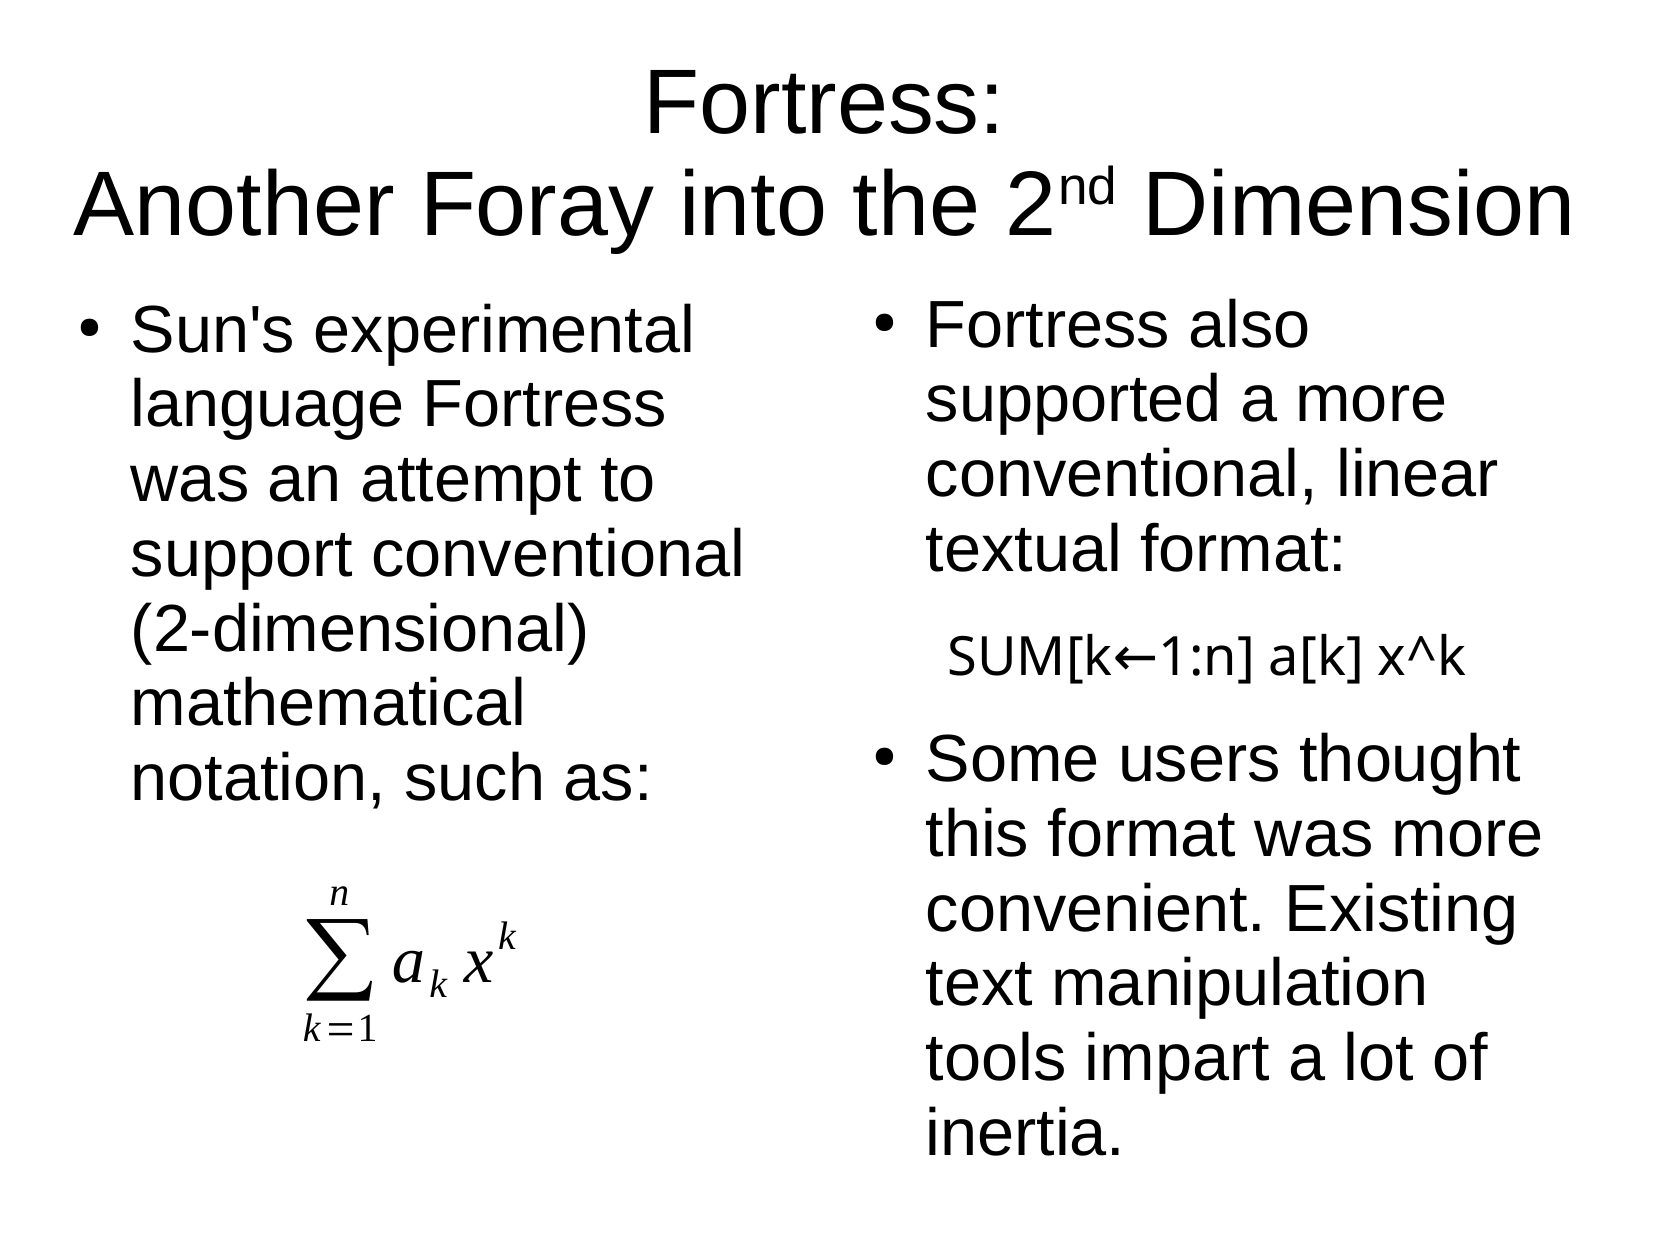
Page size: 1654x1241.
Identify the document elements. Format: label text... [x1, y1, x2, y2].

list Sun's experimental language Fortress was an attempt to support conventional (2-dimensional) mathematical notation, such as: [60, 291, 787, 815]
title Fortress: Another Foray into the 2nd Dimension [60, 0, 1591, 309]
list Fortress also supported a more conventional, linear textual format: SUM[k←1:n] a[k] x^k Some users thought this format was more convenient. Existing text manipulation tools impart a lot of inertia. [855, 286, 1582, 1168]
chart [295, 869, 526, 1051]
